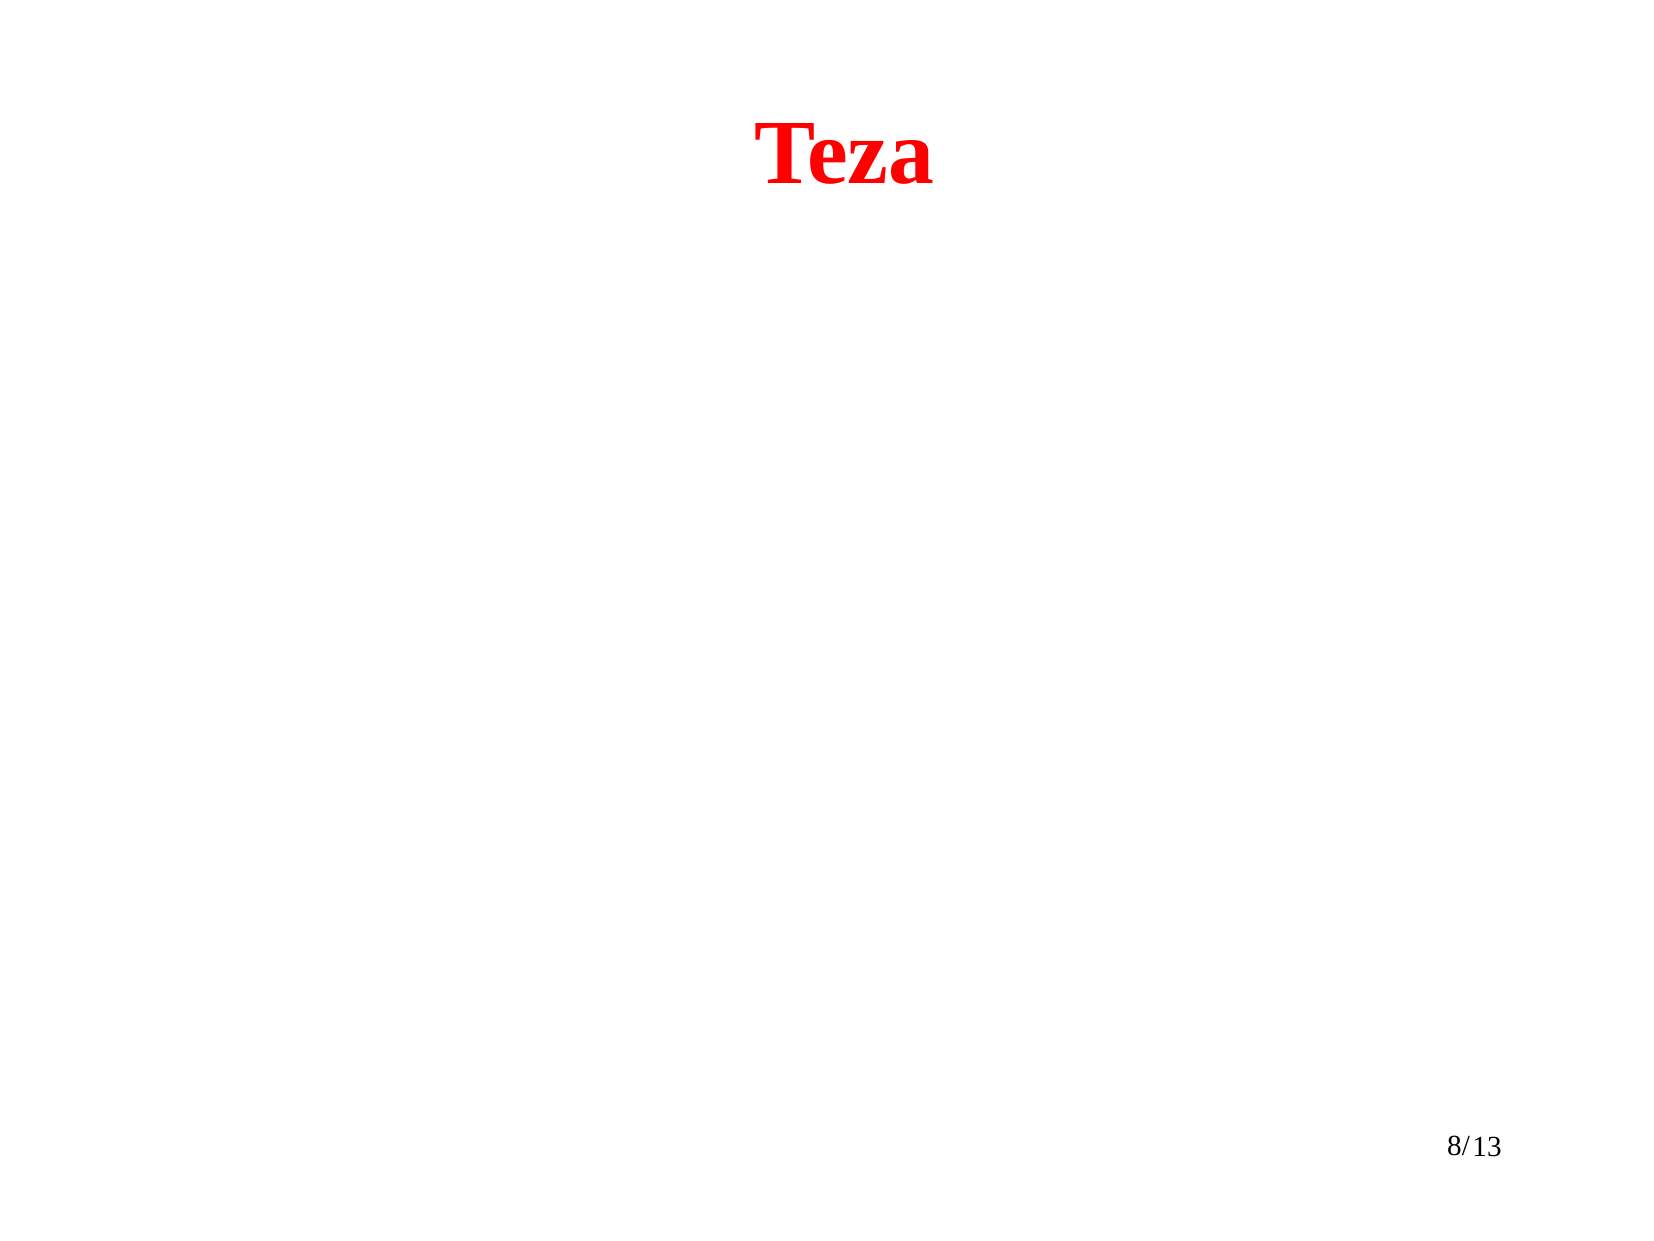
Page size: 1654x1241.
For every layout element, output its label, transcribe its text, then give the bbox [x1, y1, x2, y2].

title Teza [82, 49, 1571, 257]
